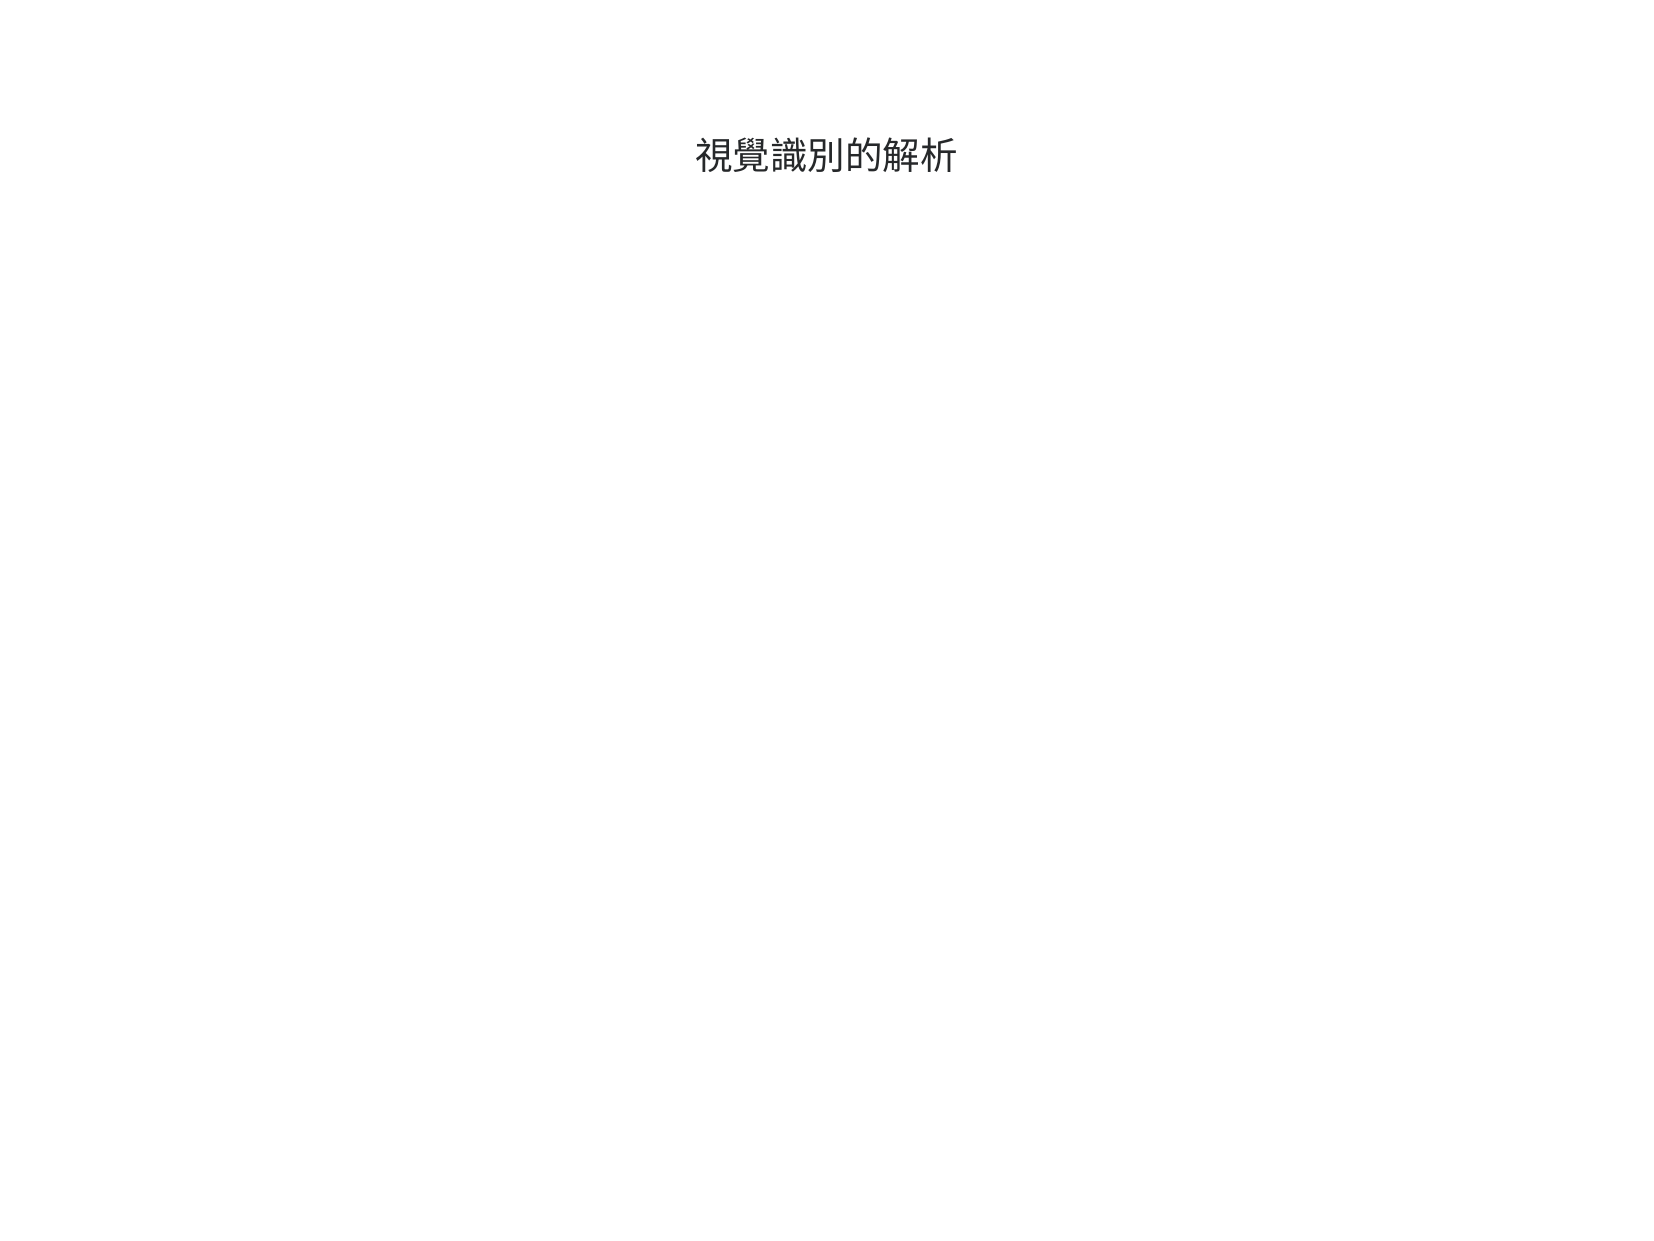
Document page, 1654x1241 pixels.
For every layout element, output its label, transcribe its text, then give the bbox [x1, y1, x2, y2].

title 視覺識別的解析 [82, 49, 1571, 257]
